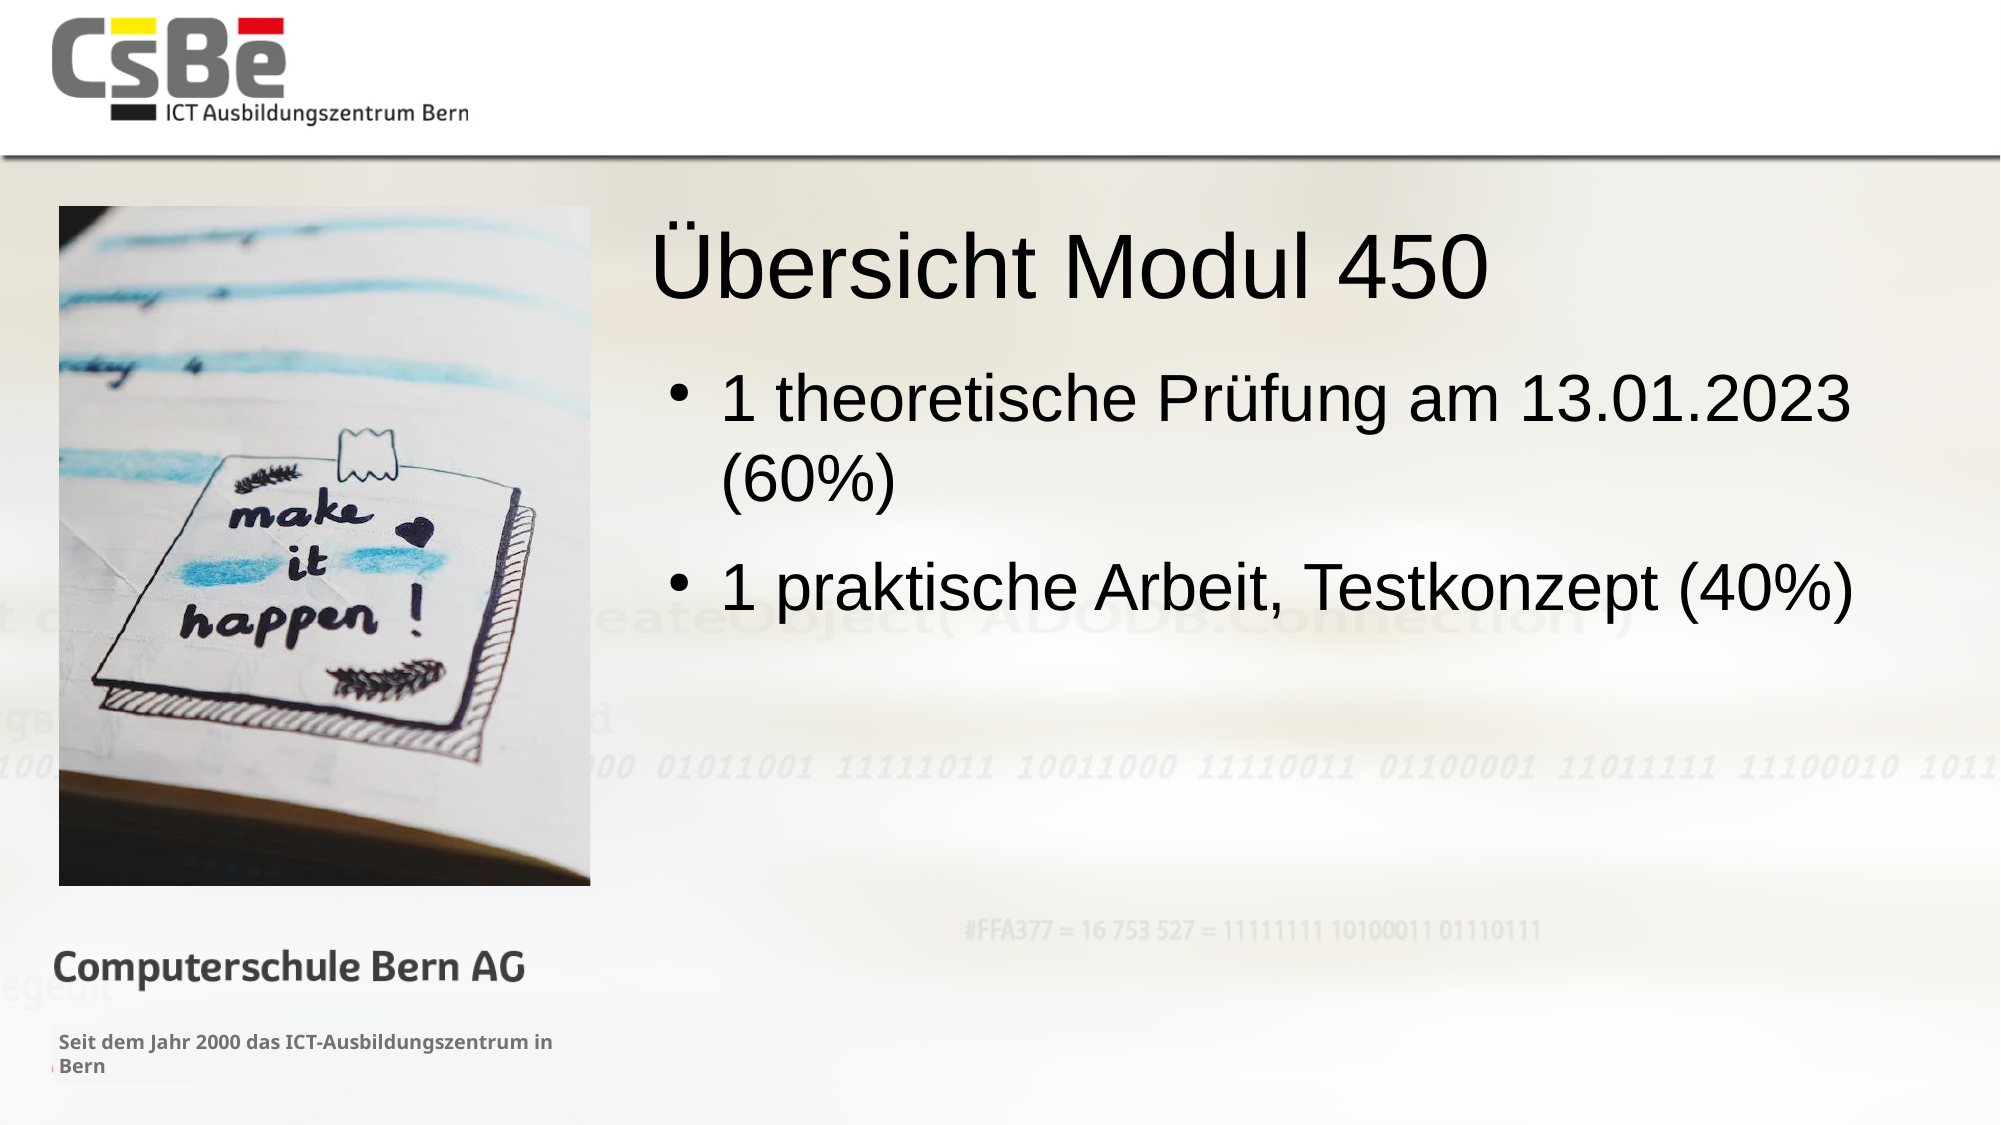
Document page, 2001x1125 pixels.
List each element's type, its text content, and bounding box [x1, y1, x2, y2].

list Übersicht Modul 450 [649, 206, 1949, 384]
list 1 theoretische Prüfung am 13.01.2023 (60%) 1 praktische Arbeit, Testkonzept (40%) [649, 384, 1949, 1004]
picture [0, 0, 2001, 1125]
